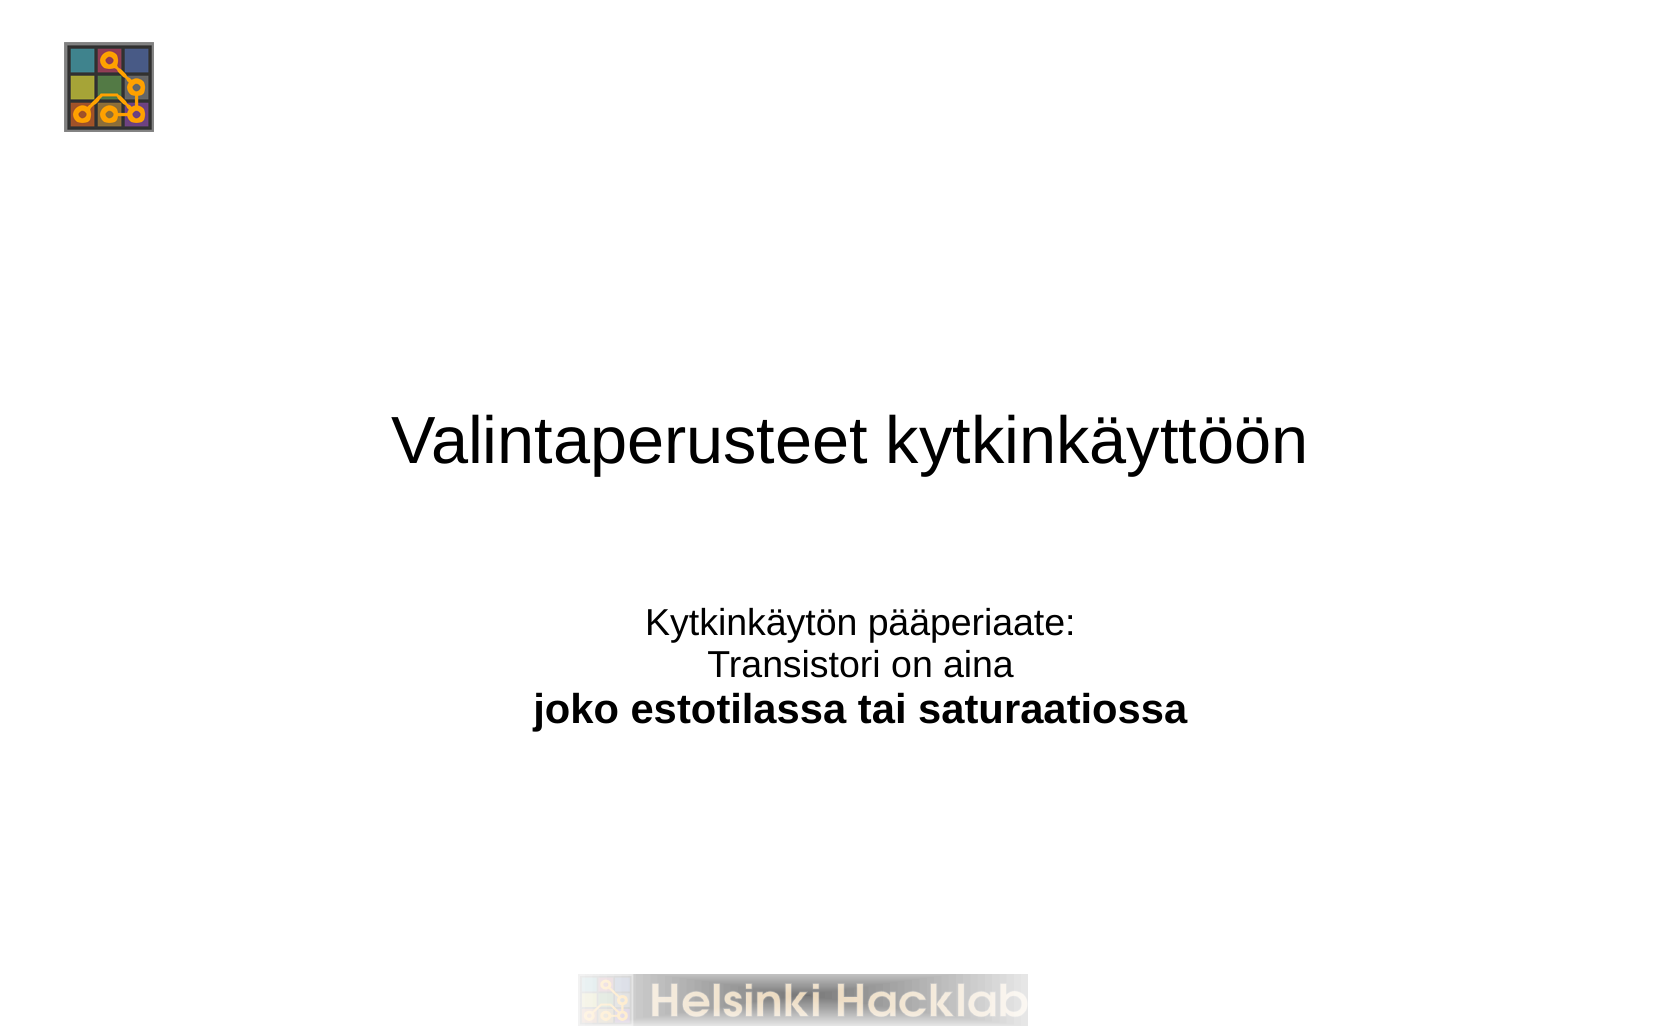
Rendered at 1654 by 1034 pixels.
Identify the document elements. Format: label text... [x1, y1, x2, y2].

text_box Kytkinkäytön pääperiaate: Transistori on aina joko estotilassa tai saturaatiossa [518, 594, 1203, 741]
picture [64, 42, 154, 132]
subtitle Valintaperusteet kytkinkäyttöön [153, 262, 1548, 620]
